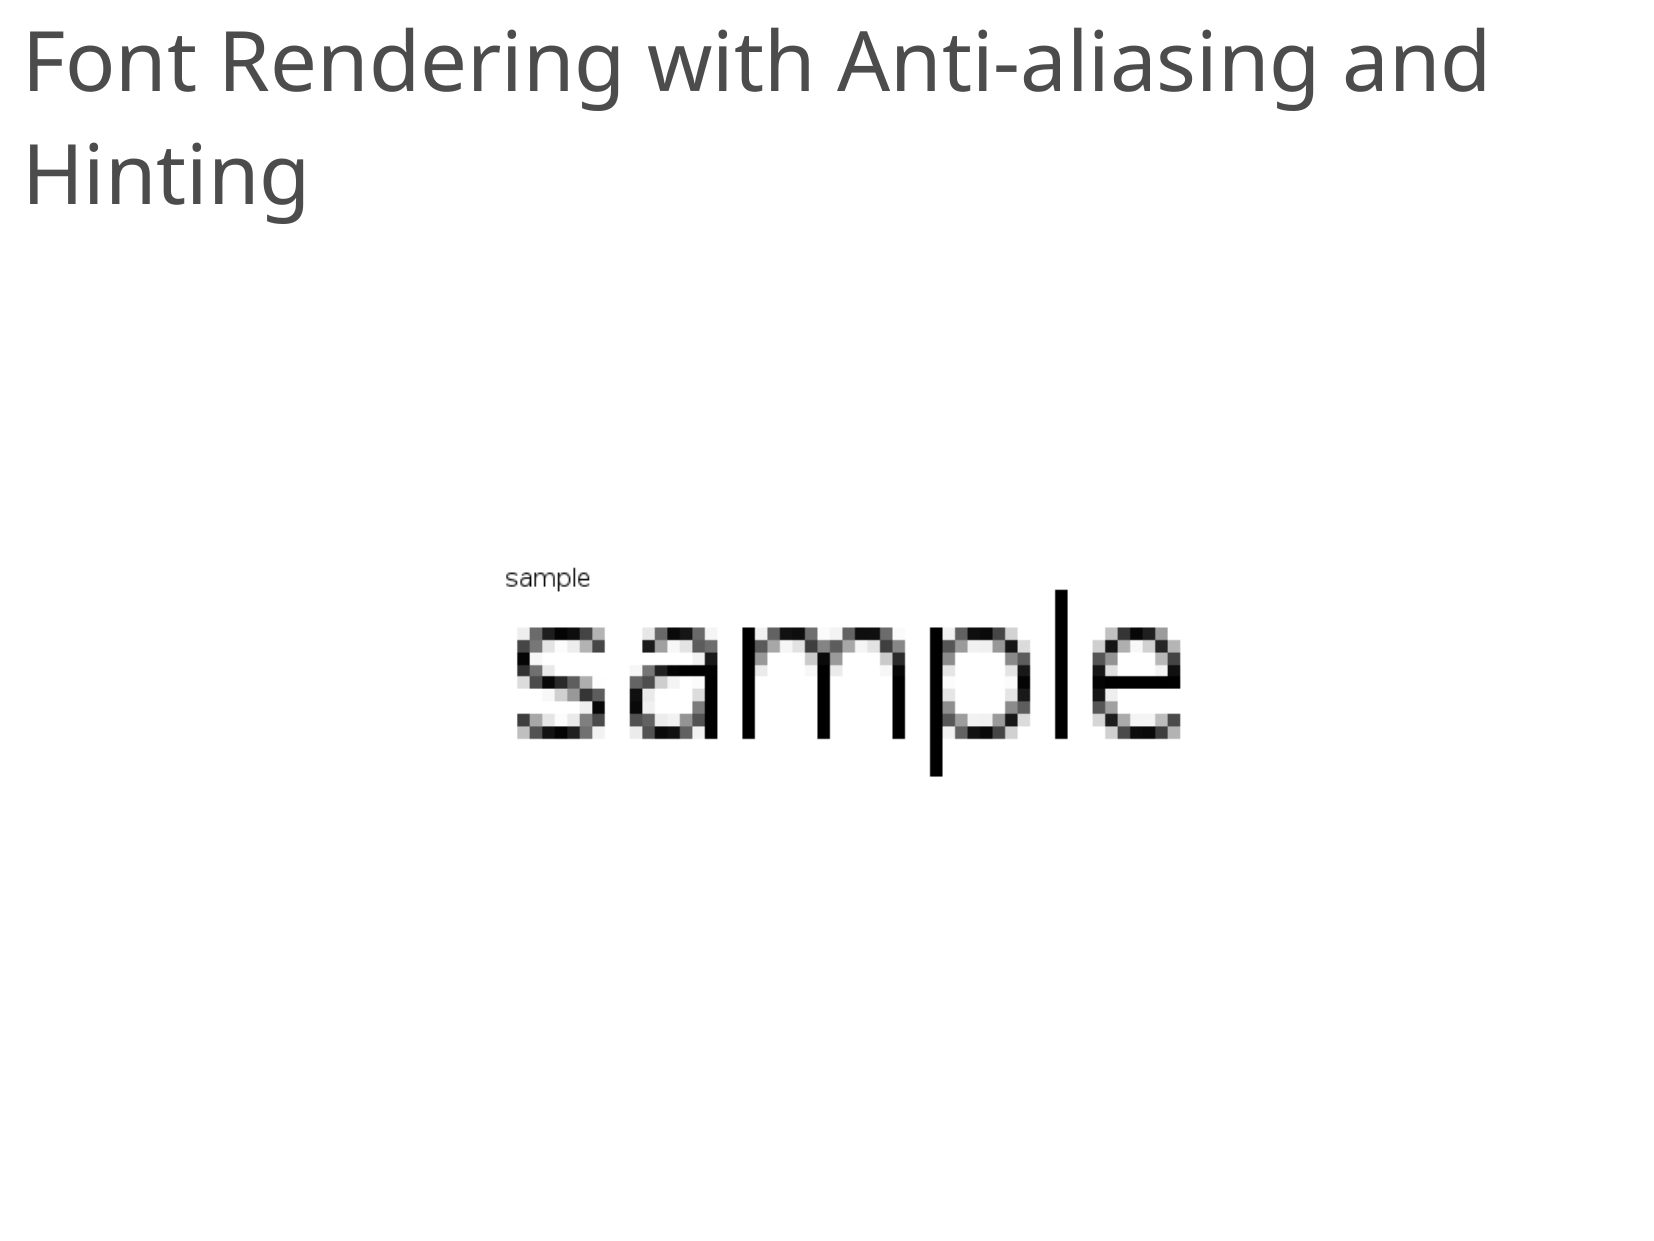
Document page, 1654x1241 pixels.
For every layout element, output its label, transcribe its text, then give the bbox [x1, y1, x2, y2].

picture [505, 565, 1193, 791]
title Font Rendering with Anti-aliasing and Hinting [22, 0, 1654, 234]
